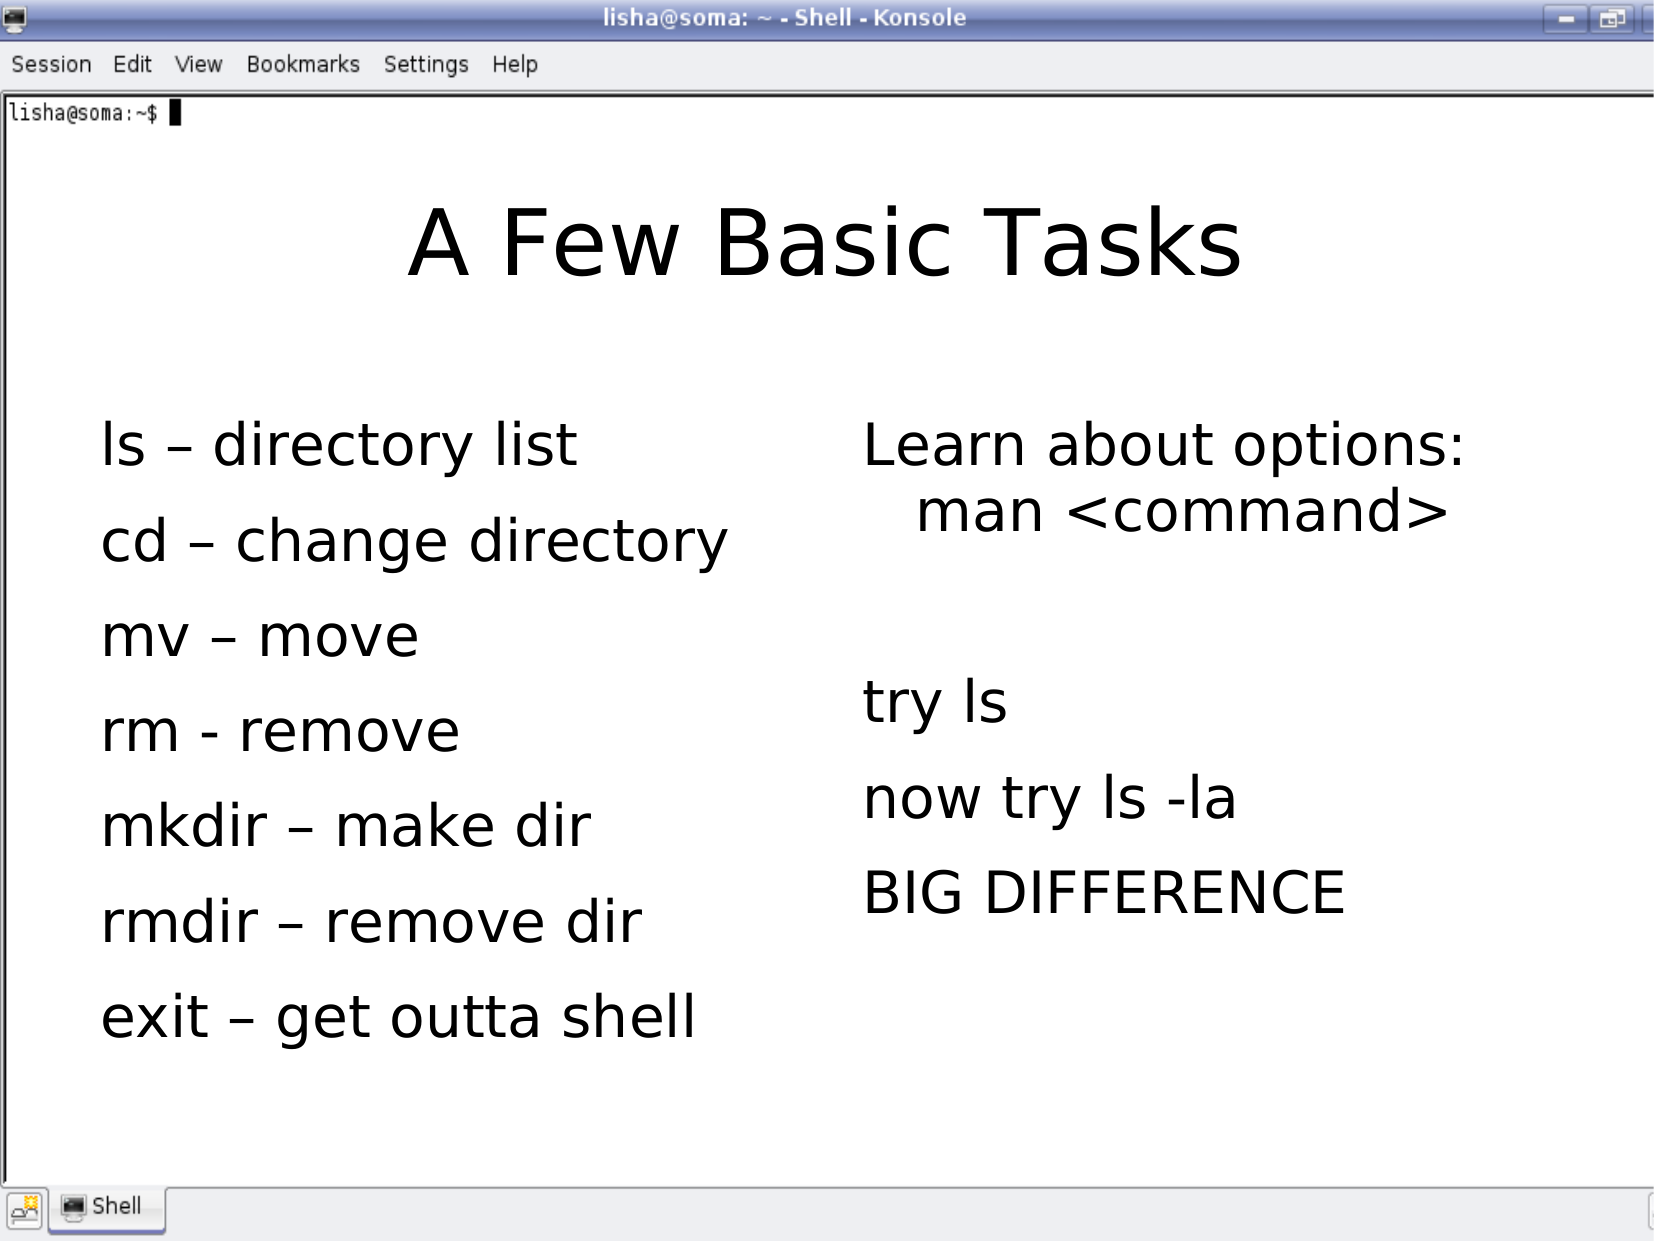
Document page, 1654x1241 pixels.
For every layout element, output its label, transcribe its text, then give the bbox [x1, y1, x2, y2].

picture [0, 0, 1654, 1241]
title A Few Basic Tasks [82, 149, 1571, 338]
list ls – directory list cd – change directory mv – move rm - remove mkdir – make dir rmdir – remove dir exit – get outta shell [82, 412, 809, 1109]
list Learn about options: man <command> try ls now try ls -la BIG DIFFERENCE [845, 412, 1572, 1109]
